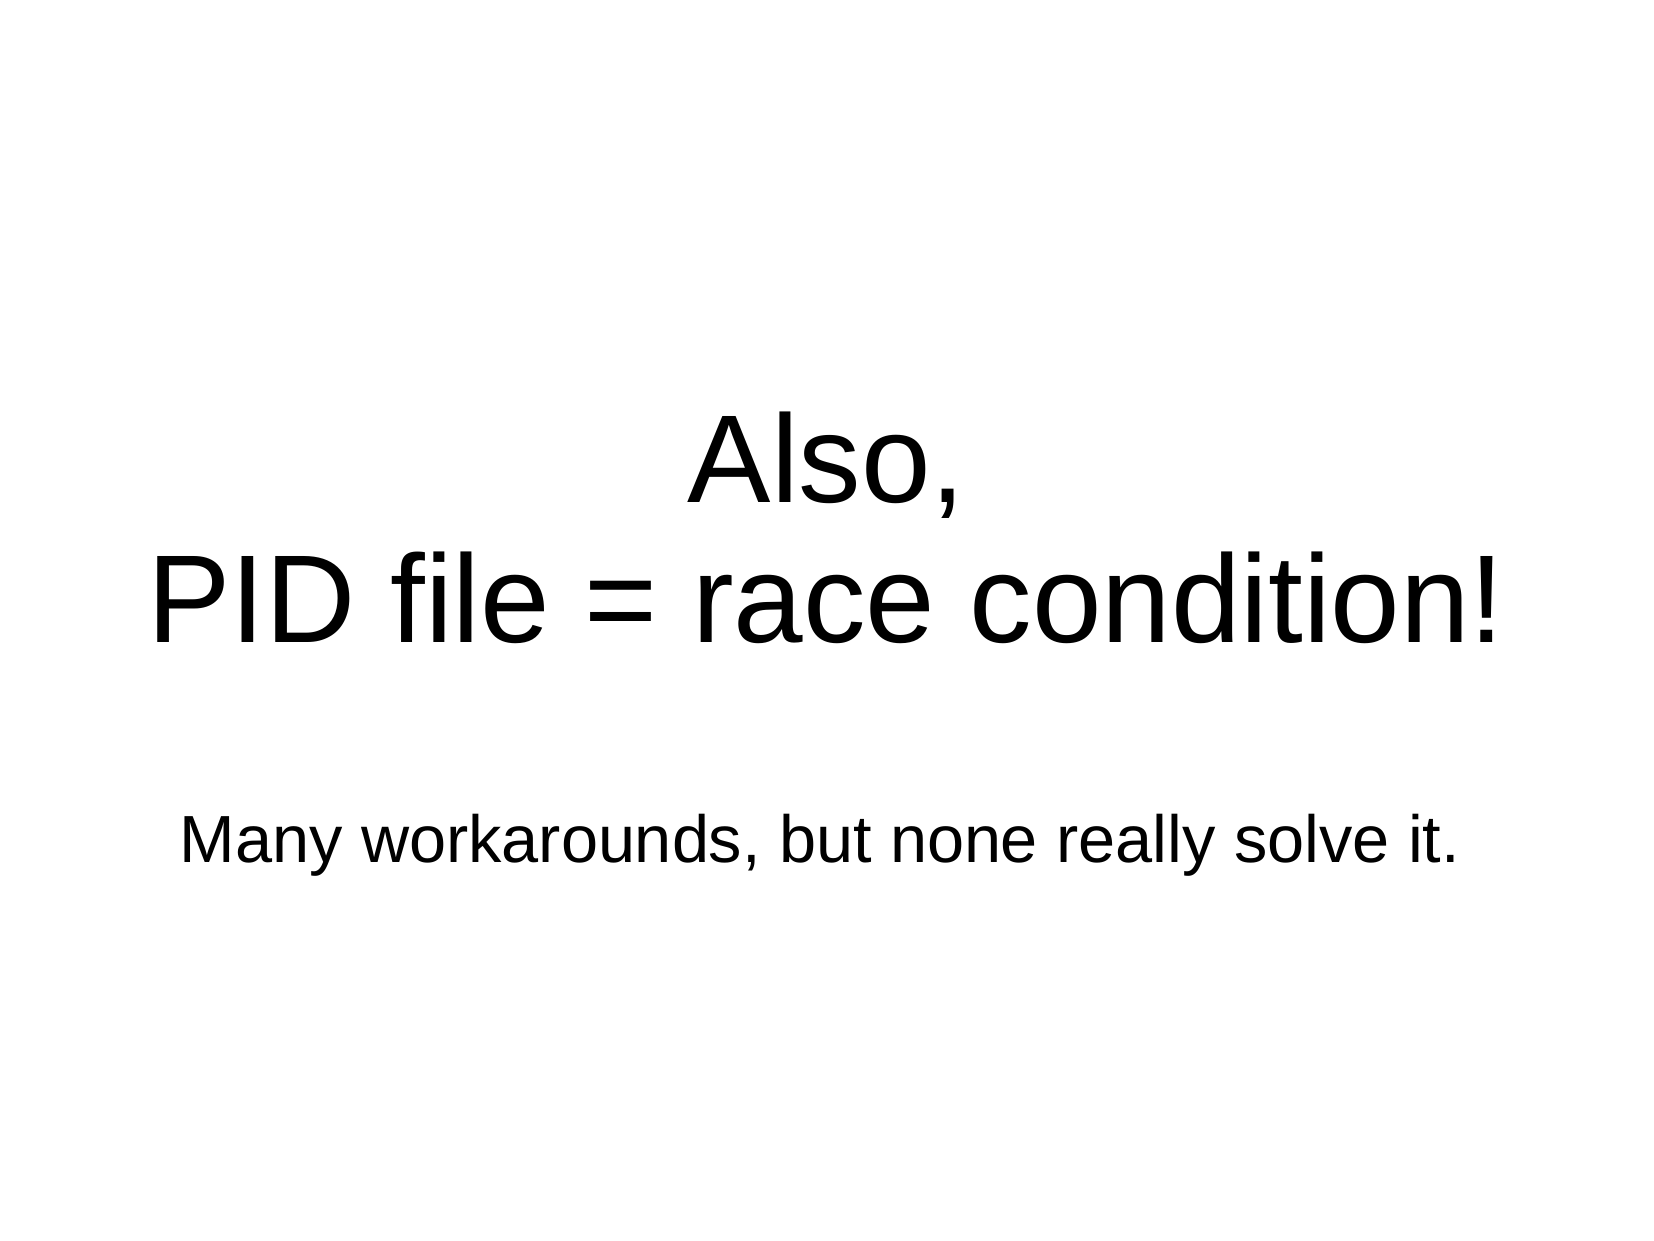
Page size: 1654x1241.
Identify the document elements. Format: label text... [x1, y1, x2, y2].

subtitle Also, PID file = race condition! [82, 49, 1571, 1010]
text_box Many workarounds, but none really solve it. [165, 795, 1486, 1036]
